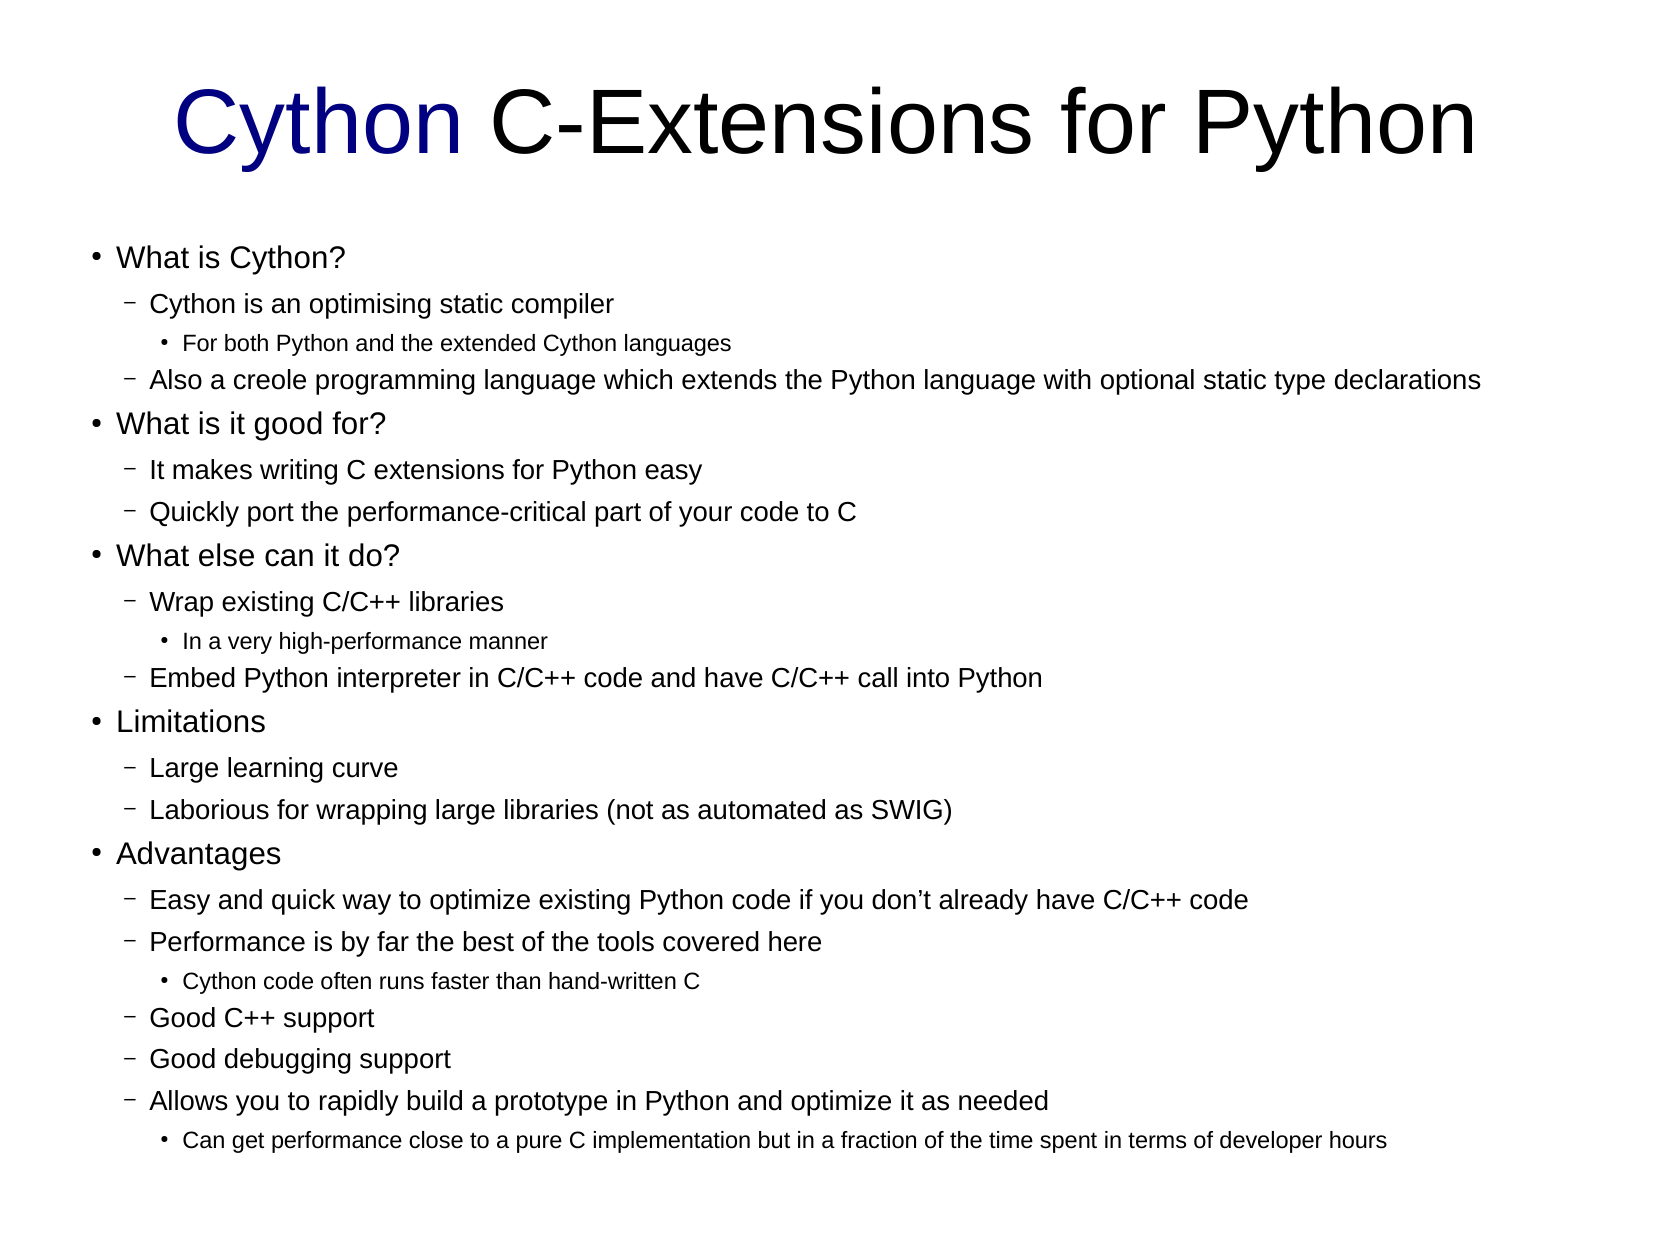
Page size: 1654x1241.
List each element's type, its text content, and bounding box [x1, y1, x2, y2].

title Cython C-Extensions for Python [82, 17, 1571, 226]
list What is Cython? Cython is an optimising static compiler For both Python and the extended Cython languages Also a creole programming language which extends the Python language with optional static type declarations What is it good for? It makes writing C extensions for Python easy Quickly port the performance-critical part of your code to C What else can it do? Wrap existing C/C++ libraries In a very high-performance manner Embed Python interpreter in C/C++ code and have C/C++ call into Python Limitations Large learning curve Laborious for wrapping large libraries (not as automated as SWIG) Advantages Easy and quick way to optimize existing Python code if you don’t already have C/C++ code Performance is by far the best of the tools covered here Cython code often runs faster than hand-written C Good C++ support Good debugging support Allows you to rapidly build a prototype in Python and optimize it as needed Can get performance close to a pure C implementation but in a fraction of the time spent in terms of developer hours [82, 240, 1571, 1156]
